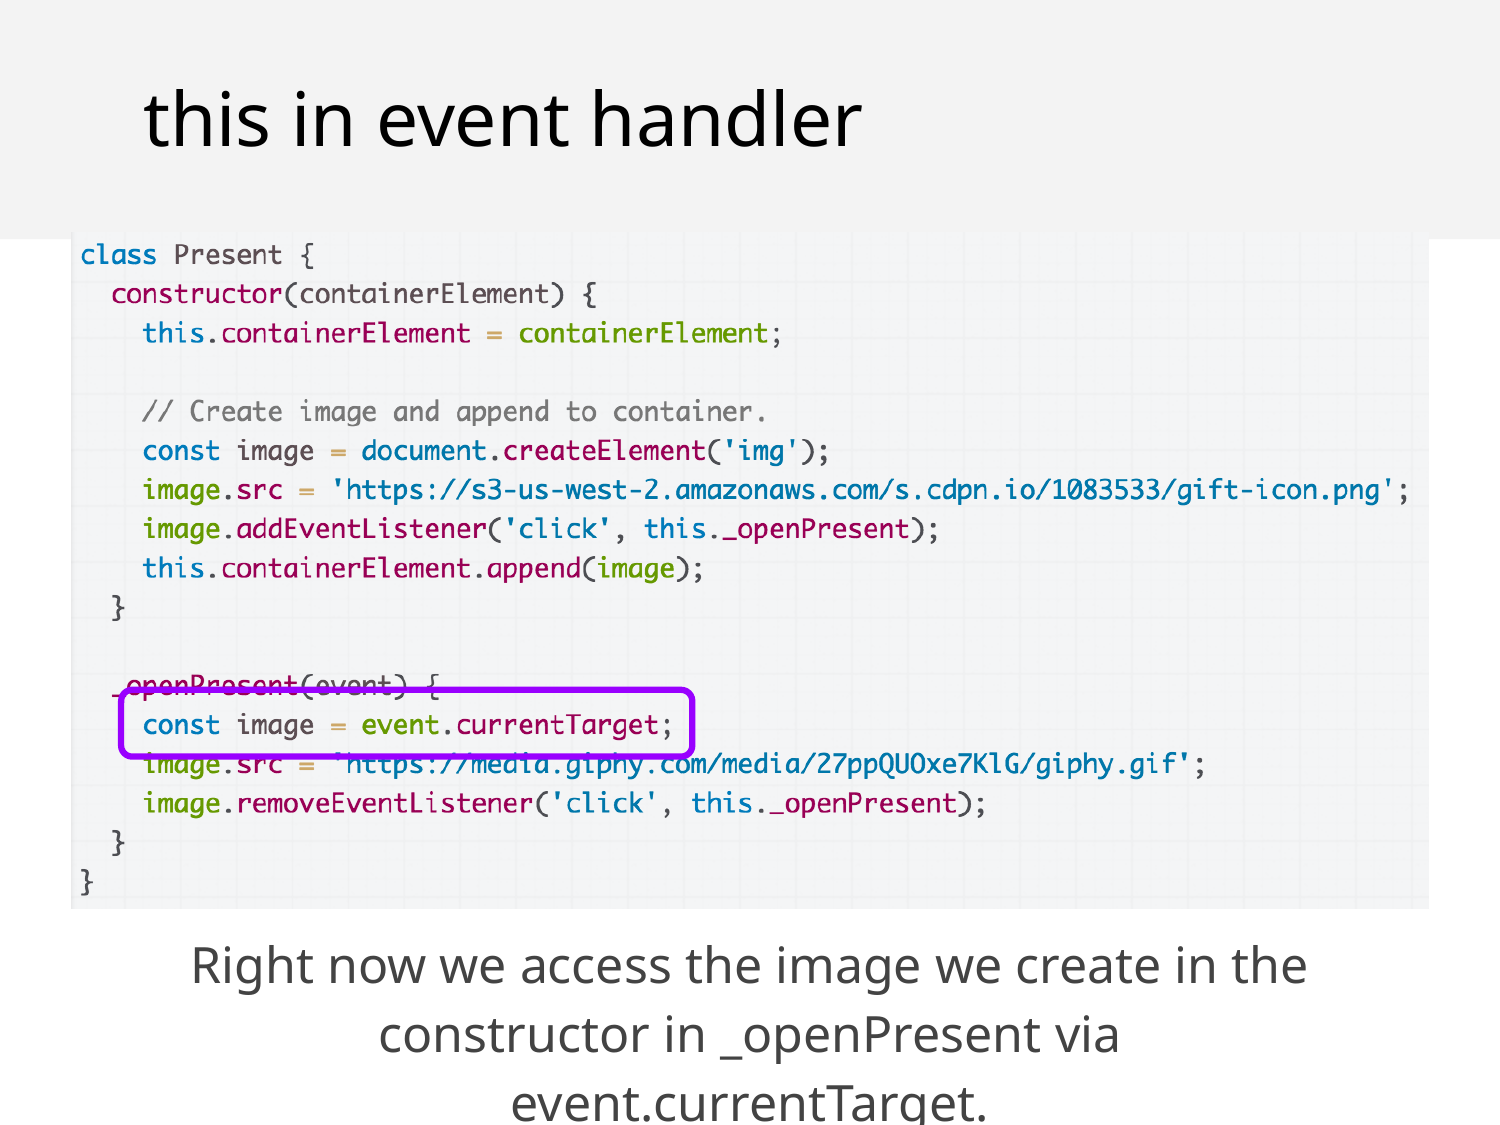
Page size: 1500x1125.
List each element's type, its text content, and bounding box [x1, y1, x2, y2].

list Right now we access the image we create in the constructor in _openPresent via event.currentTarget. [128, 910, 1372, 1035]
picture [71, 232, 1429, 910]
title this in event handler [128, 56, 1372, 183]
